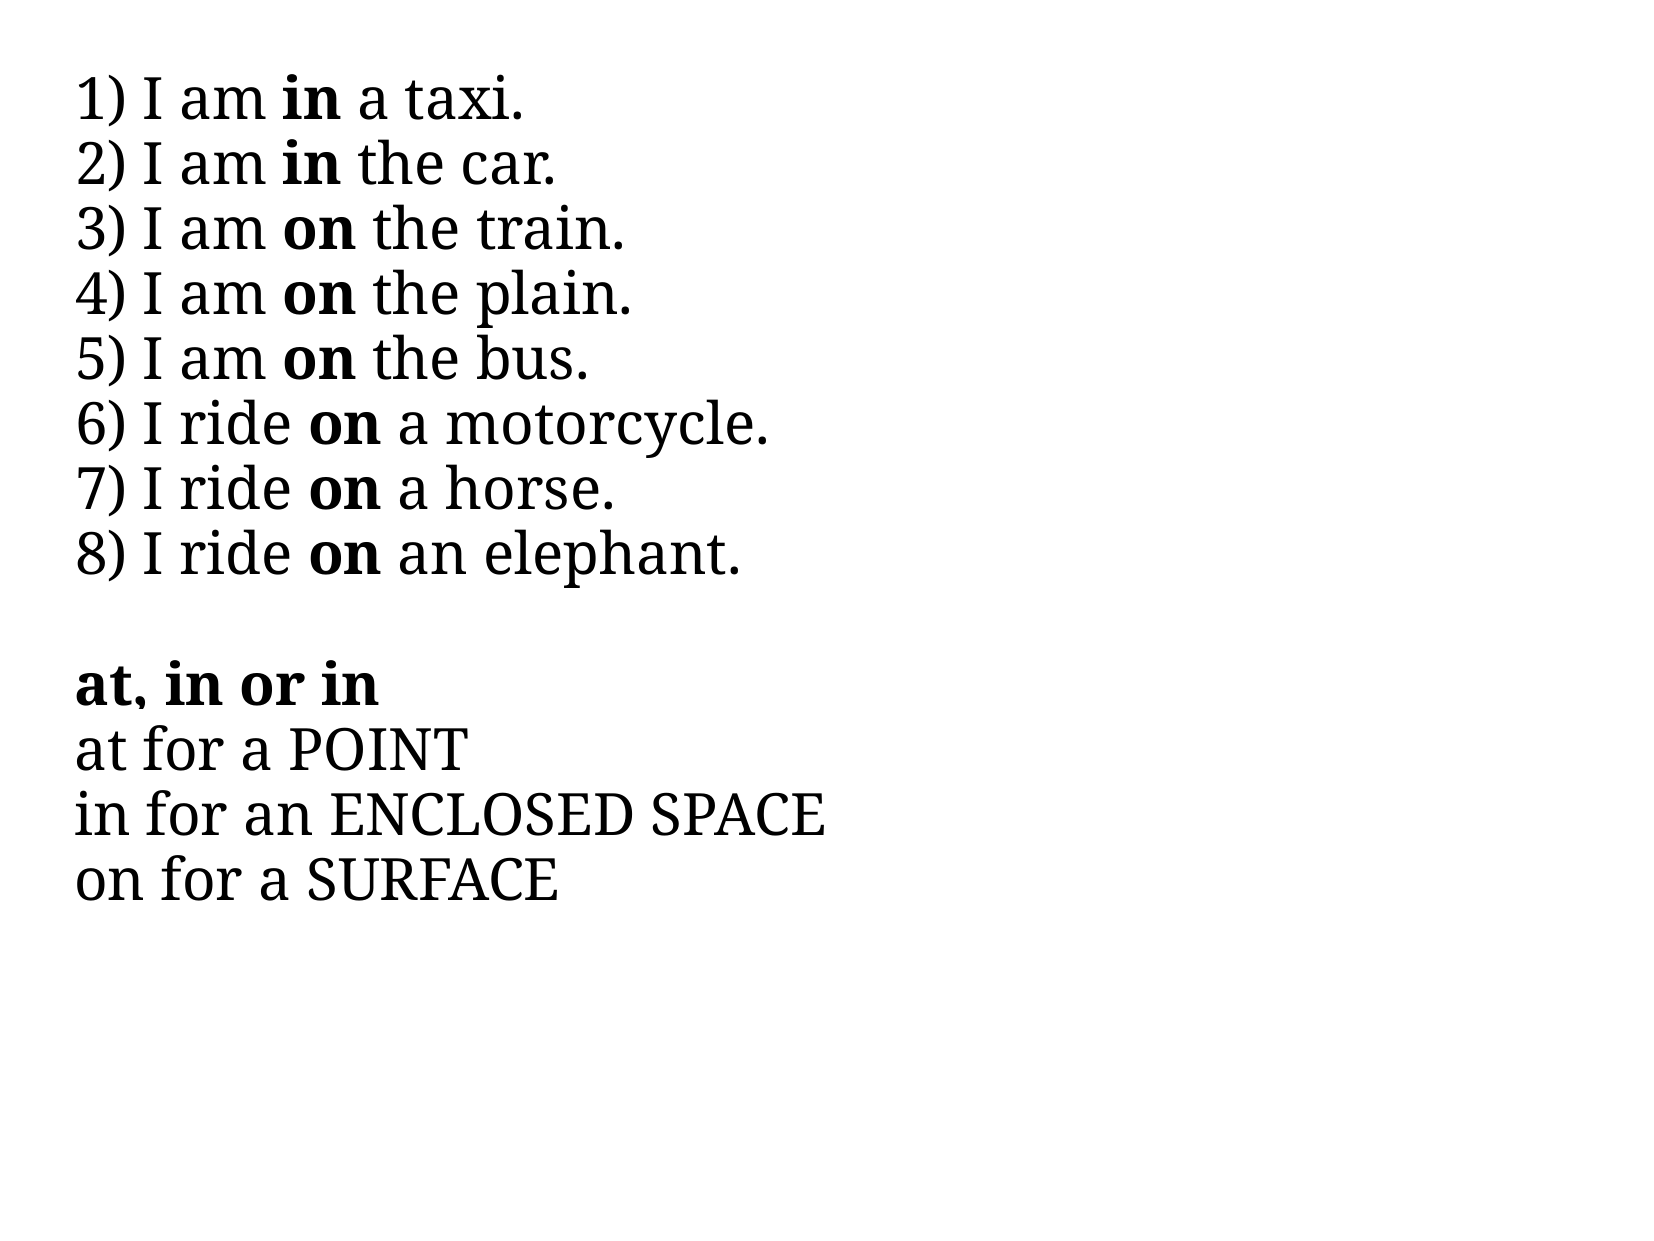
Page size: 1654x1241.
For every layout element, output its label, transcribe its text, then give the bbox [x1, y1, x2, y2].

text_box I am in a taxi. I am in the car. I am on the train. I am on the plain. I am on the bus. I ride on a motorcycle. I ride on a horse. I ride on an elephant. at, in or in at for a POINT in for an ENCLOSED SPACE on for a SURFACE [59, 59, 1605, 1140]
